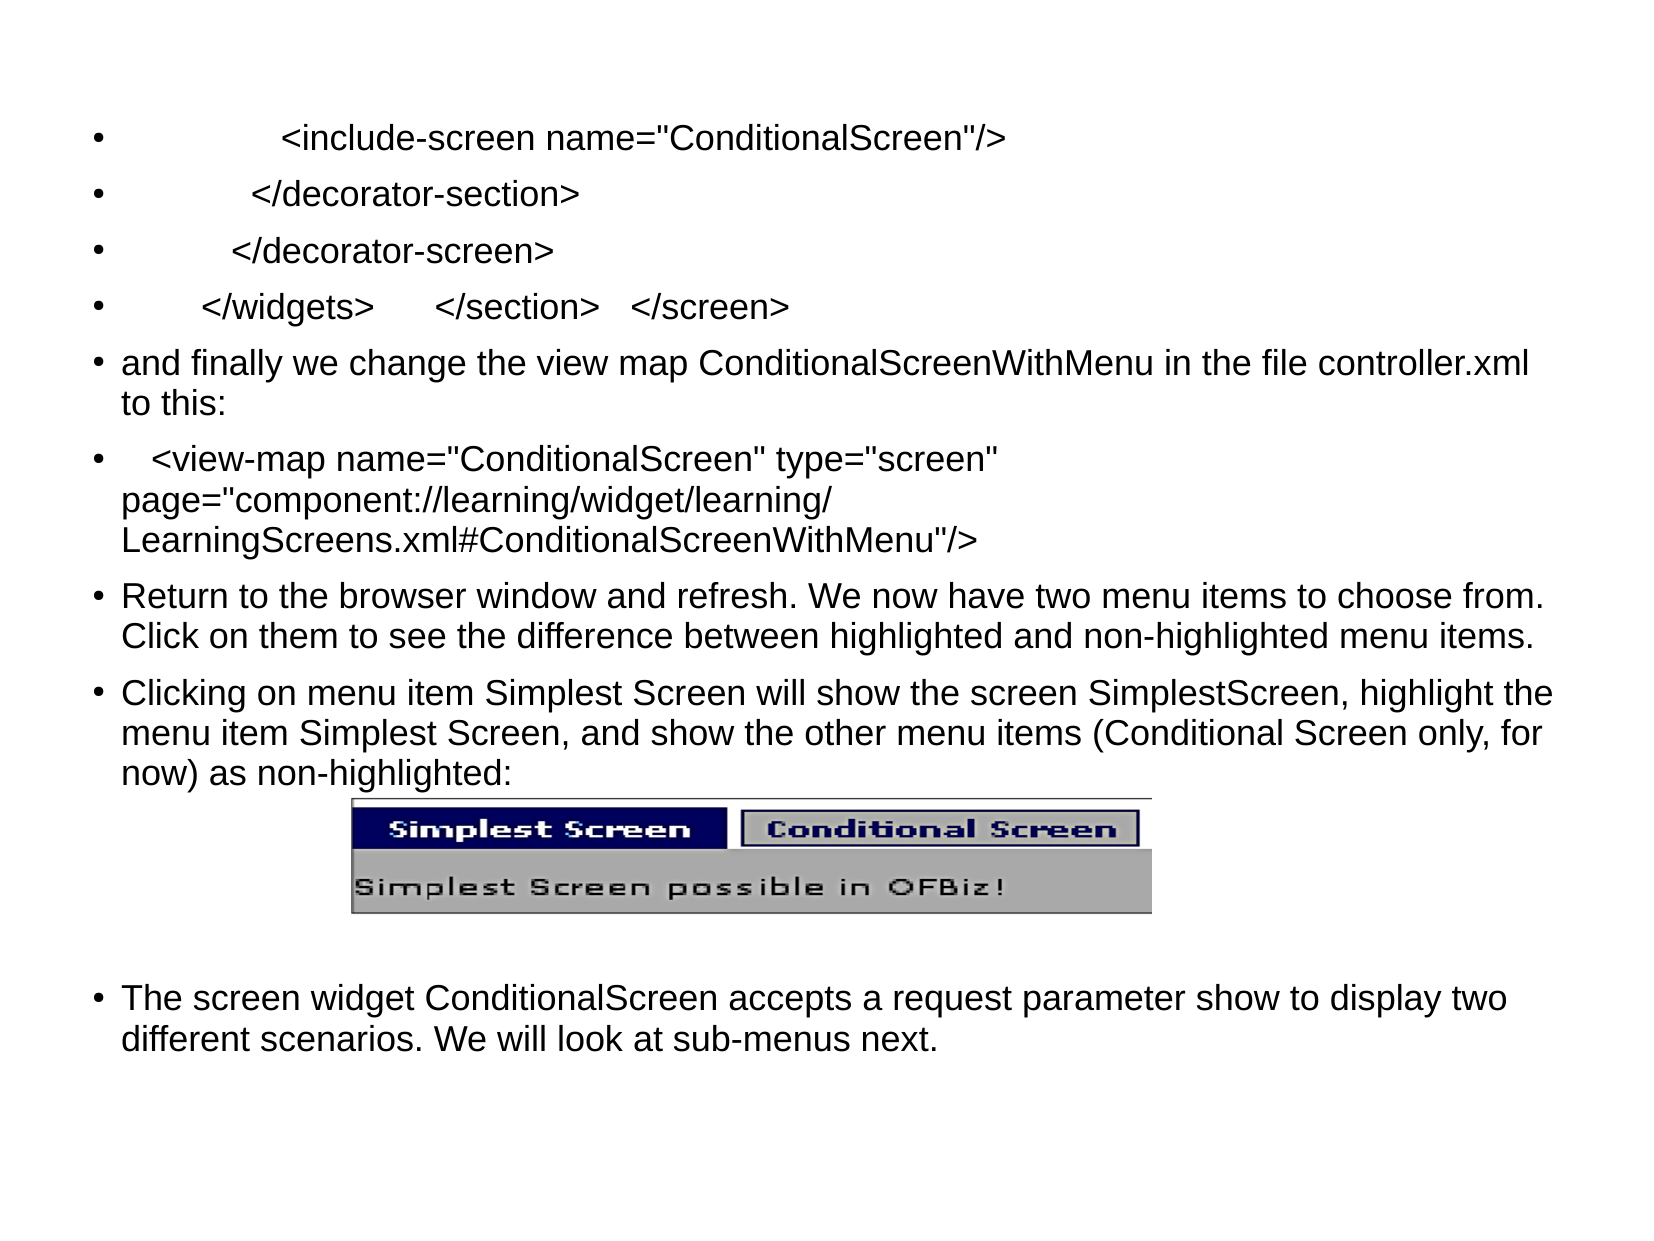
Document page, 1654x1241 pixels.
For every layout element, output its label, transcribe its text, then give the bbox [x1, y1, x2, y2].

list <include-screen name="ConditionalScreen"/> </decorator-section> </decorator-screen> </widgets> </section> </screen> and finally we change the view map ConditionalScreenWithMenu in the file controller.xml to this: <view-map name="ConditionalScreen" type="screen" page="component://learning/widget/learning/ LearningScreens.xml#ConditionalScreenWithMenu"/> Return to the browser window and refresh. We now have two menu items to choose from. Click on them to see the difference between highlighted and non-highlighted menu items. Clicking on menu item Simplest Screen will show the screen SimplestScreen, highlight the menu item Simplest Screen, and show the other menu items (Conditional Screen only, for now) as non-highlighted: The screen widget ConditionalScreen accepts a request parameter show to display two different scenarios. We will look at sub-menus next. [82, 118, 1571, 1109]
picture [351, 797, 1152, 916]
